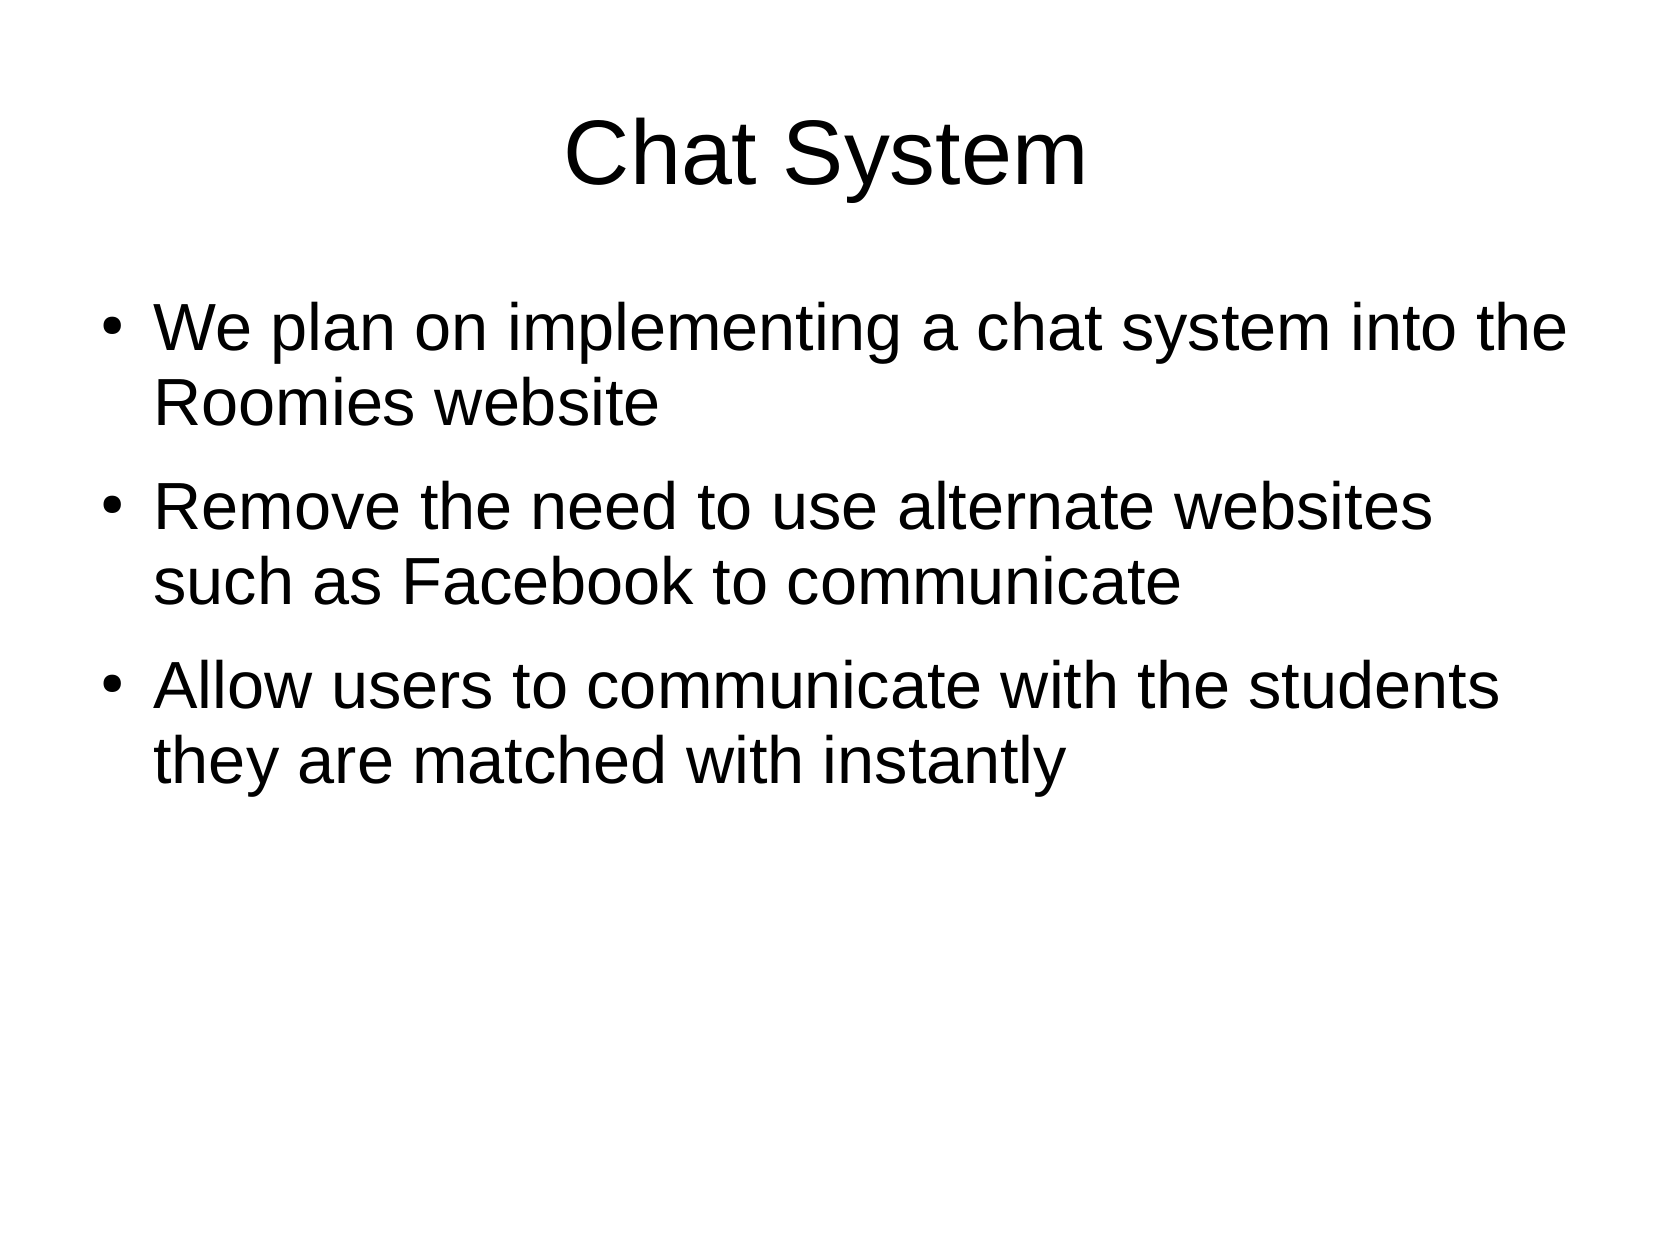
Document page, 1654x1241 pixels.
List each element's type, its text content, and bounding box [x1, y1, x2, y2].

title Chat System [82, 49, 1571, 257]
list We plan on implementing a chat system into the Roomies website Remove the need to use alternate websites such as Facebook to communicate Allow users to communicate with the students they are matched with instantly [82, 290, 1571, 1109]
